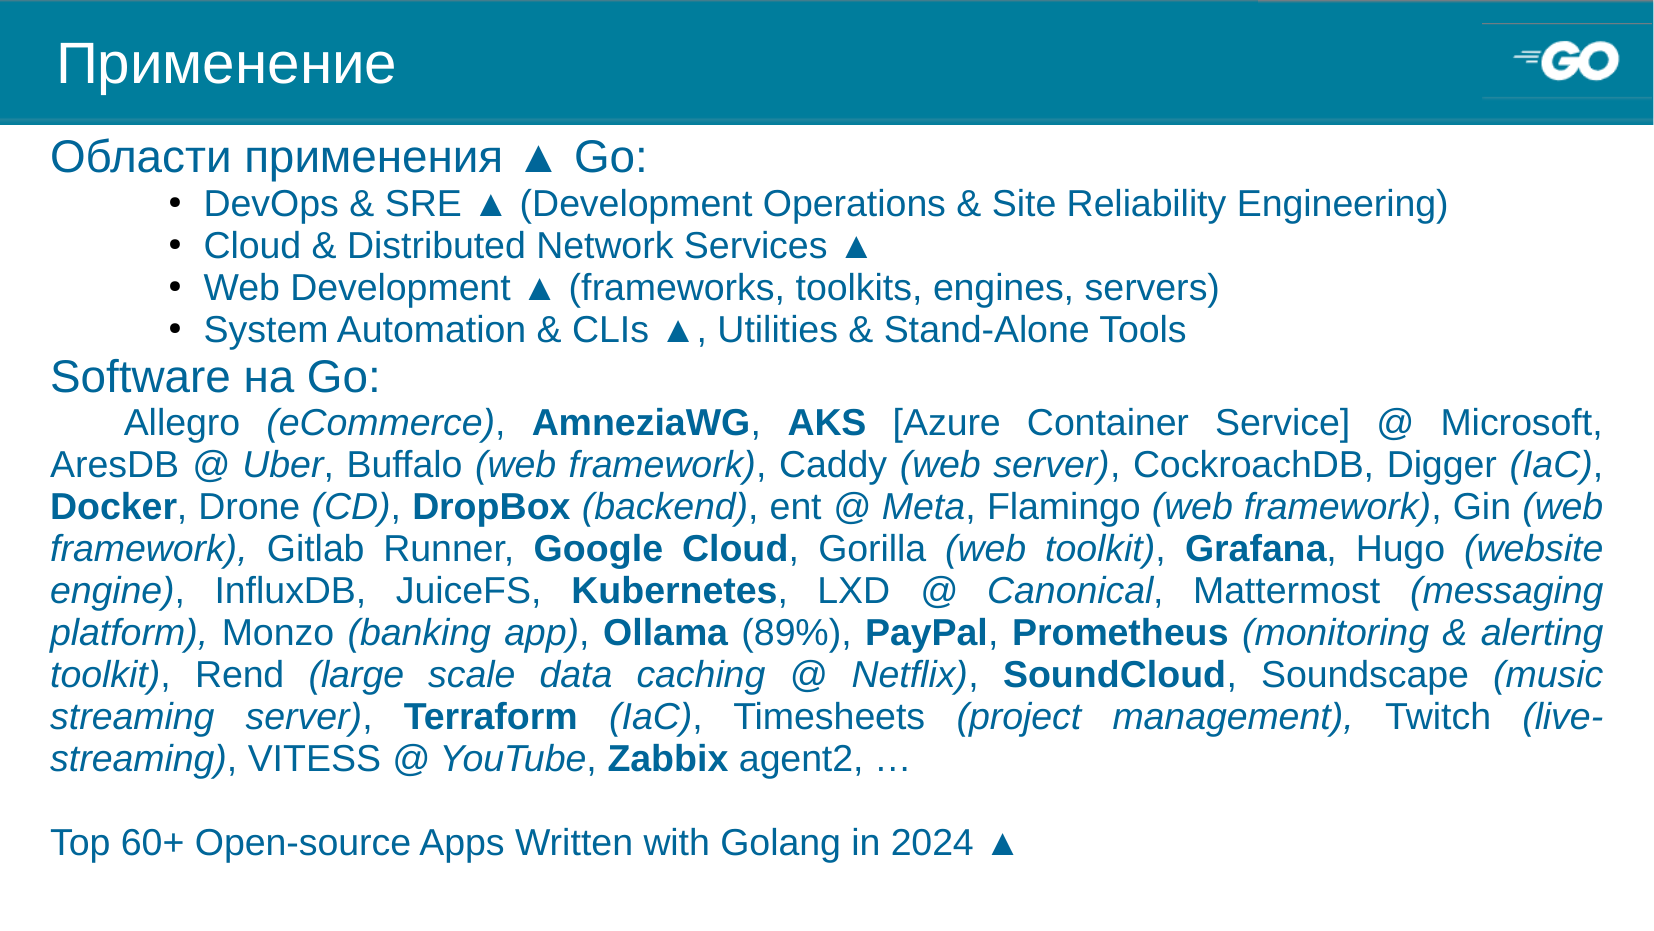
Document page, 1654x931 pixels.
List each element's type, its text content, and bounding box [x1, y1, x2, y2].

text_box Области применения ▲ Go: DevOps & SRE ▲ (Development Operations & Site Reliability Engineering) Cloud & Distributed Network Services ▲ Web Development ▲ (frameworks, toolkits, engines, servers) System Automation & CLIs ▲, Utilities & Stand-Alone Tools Software на Go: Allegro (eCommerce), AmneziaWG, AKS [Azure Container Service] @ Microsoft, AresDB @ Uber, Buffalo (web framework), Caddy (web server), CockroachDB, Digger (IaC), Docker, Drone (CD), DropBox (backend), ent @ Meta, Flamingo (web framework), Gin (web framework), Gitlab Runner, Google Cloud, Gorilla (web toolkit), Grafana, Hugo (website engine), InfluxDB, JuiceFS, Kubernetes, LXD @ Canonical, Mattermost (messaging platform), Monzo (banking app), Ollama (89%), PayPal, Prometheus (monitoring & alerting toolkit), Rend (large scale data caching @ Netflix), SoundCloud, Soundscape (music streaming server), Terraform (IaC), Timesheets (project management), Twitch (live-streaming), VITESS @ YouTube, Zabbix agent2, … Top 60+ Open-source Apps Written with Golang in 2024 ▲ [35, 124, 1619, 898]
picture [1542, 41, 1619, 81]
text_box Применение [41, 23, 1495, 104]
